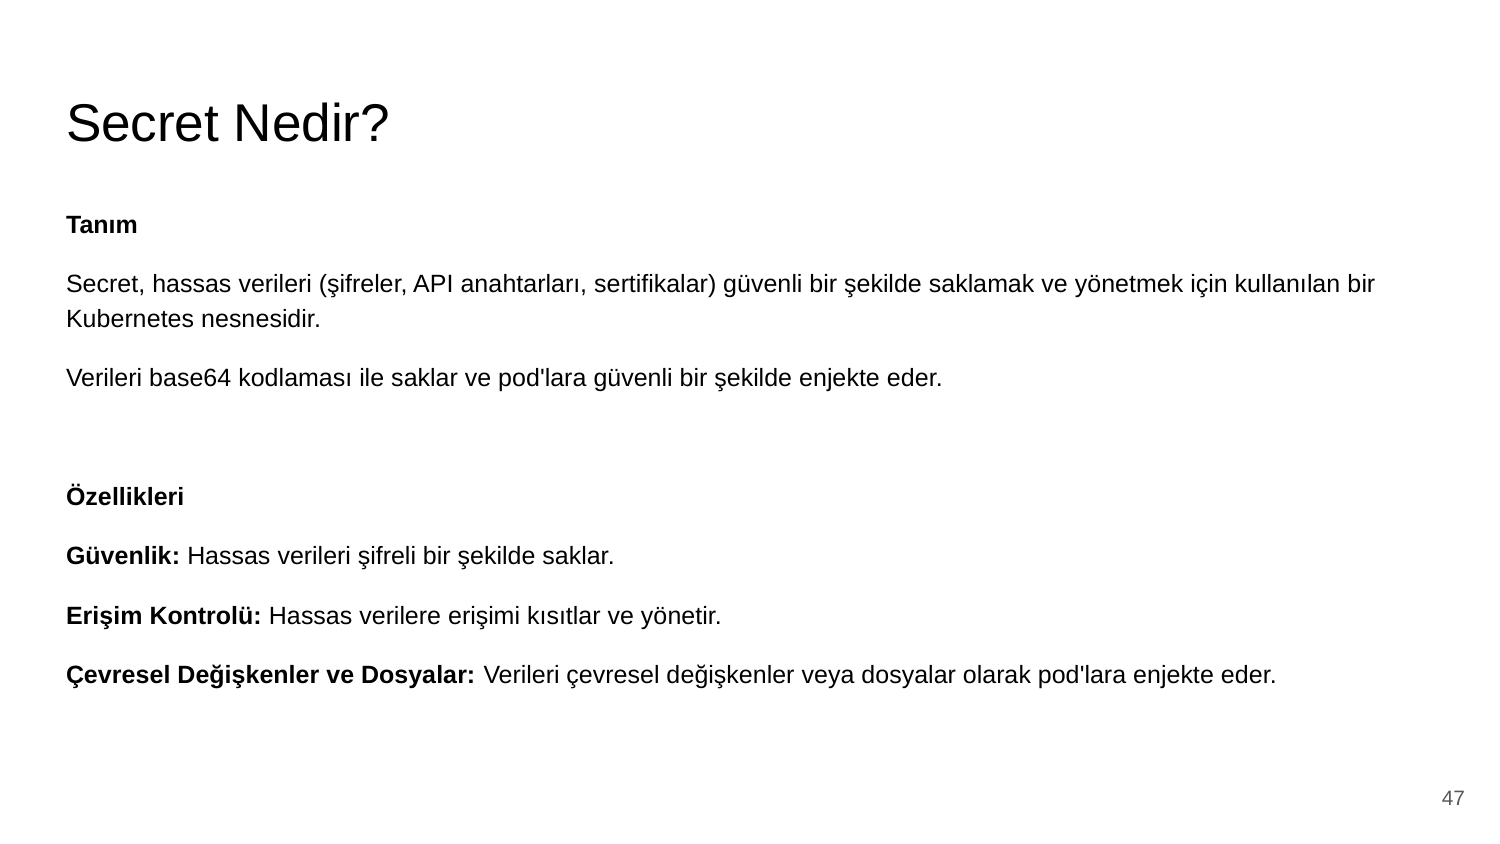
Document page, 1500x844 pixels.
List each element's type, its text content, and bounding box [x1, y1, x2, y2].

title Secret Nedir? [51, 72, 1449, 167]
slide_number <number> [1389, 764, 1480, 830]
list Tanım Secret, hassas verileri (şifreler, API anahtarları, sertifikalar) güvenli bir şekilde saklamak ve yönetmek için kullanılan bir Kubernetes nesnesidir. Verileri base64 kodlaması ile saklar ve pod'lara güvenli bir şekilde enjekte eder. Özellikleri Güvenlik: Hassas verileri şifreli bir şekilde saklar. Erişim Kontrolü: Hassas verilere erişimi kısıtlar ve yönetir. Çevresel Değişkenler ve Dosyalar: Verileri çevresel değişkenler veya dosyalar olarak pod'lara enjekte eder. [51, 189, 1449, 750]
